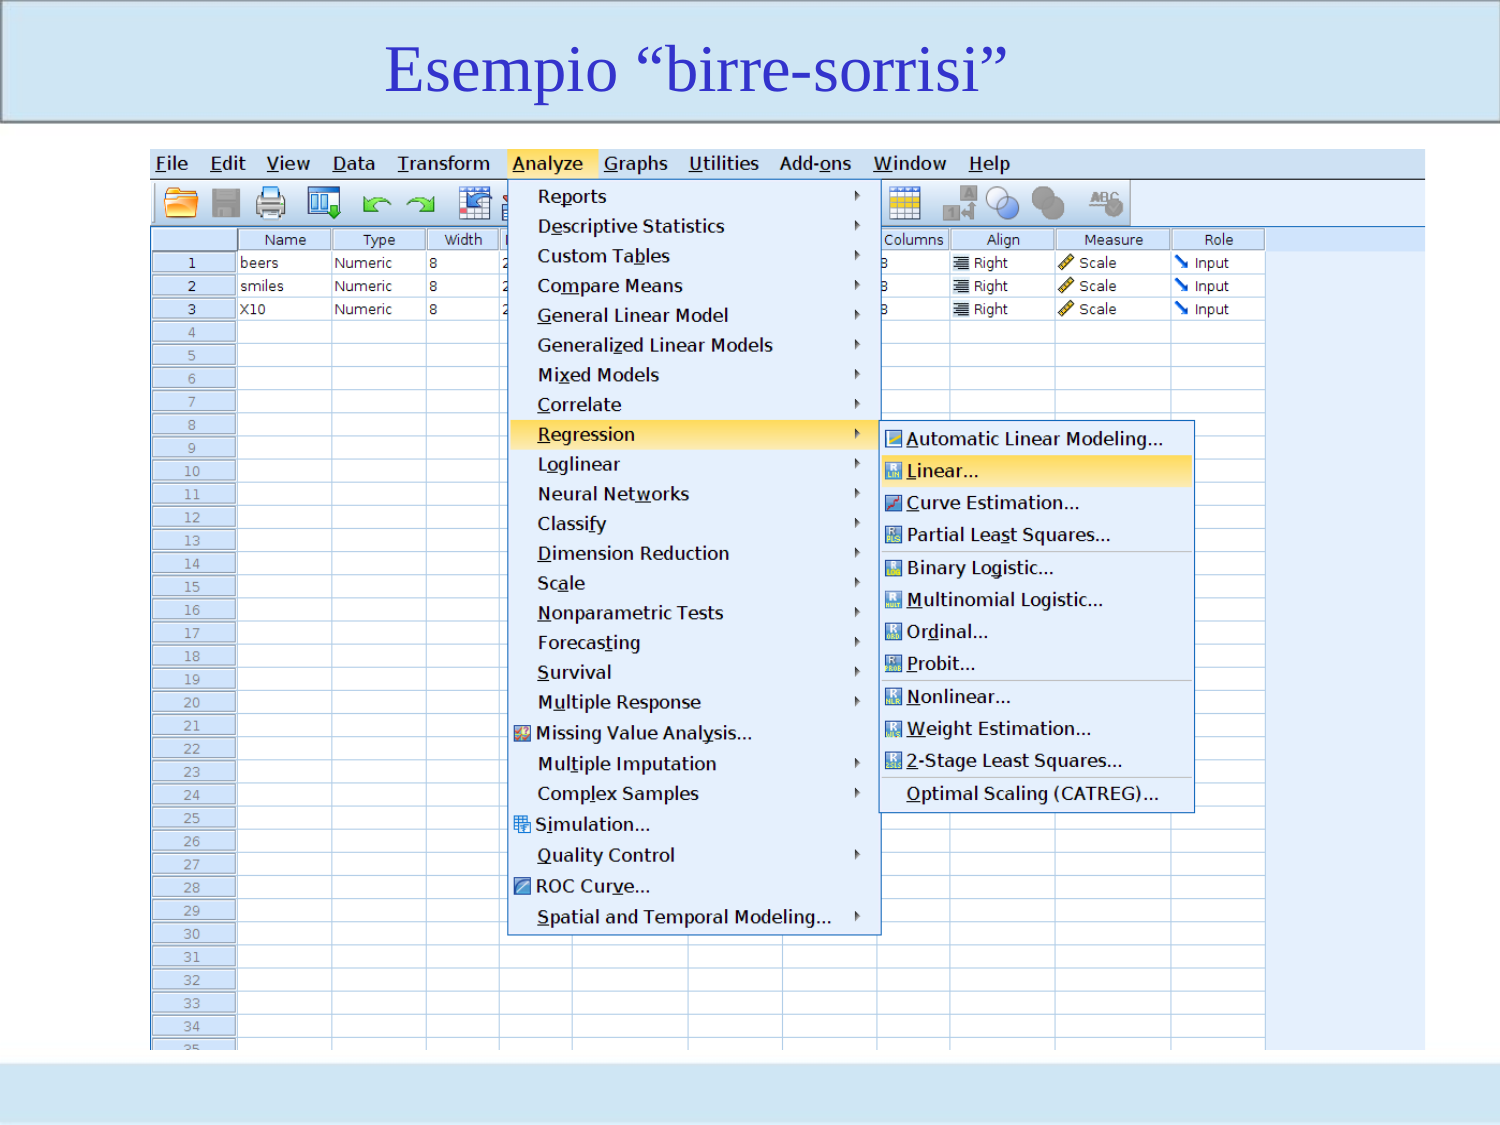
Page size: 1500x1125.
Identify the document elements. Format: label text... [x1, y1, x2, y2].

picture [0, 0, 1500, 1125]
title Esempio “birre-sorrisi” [174, 17, 1238, 113]
